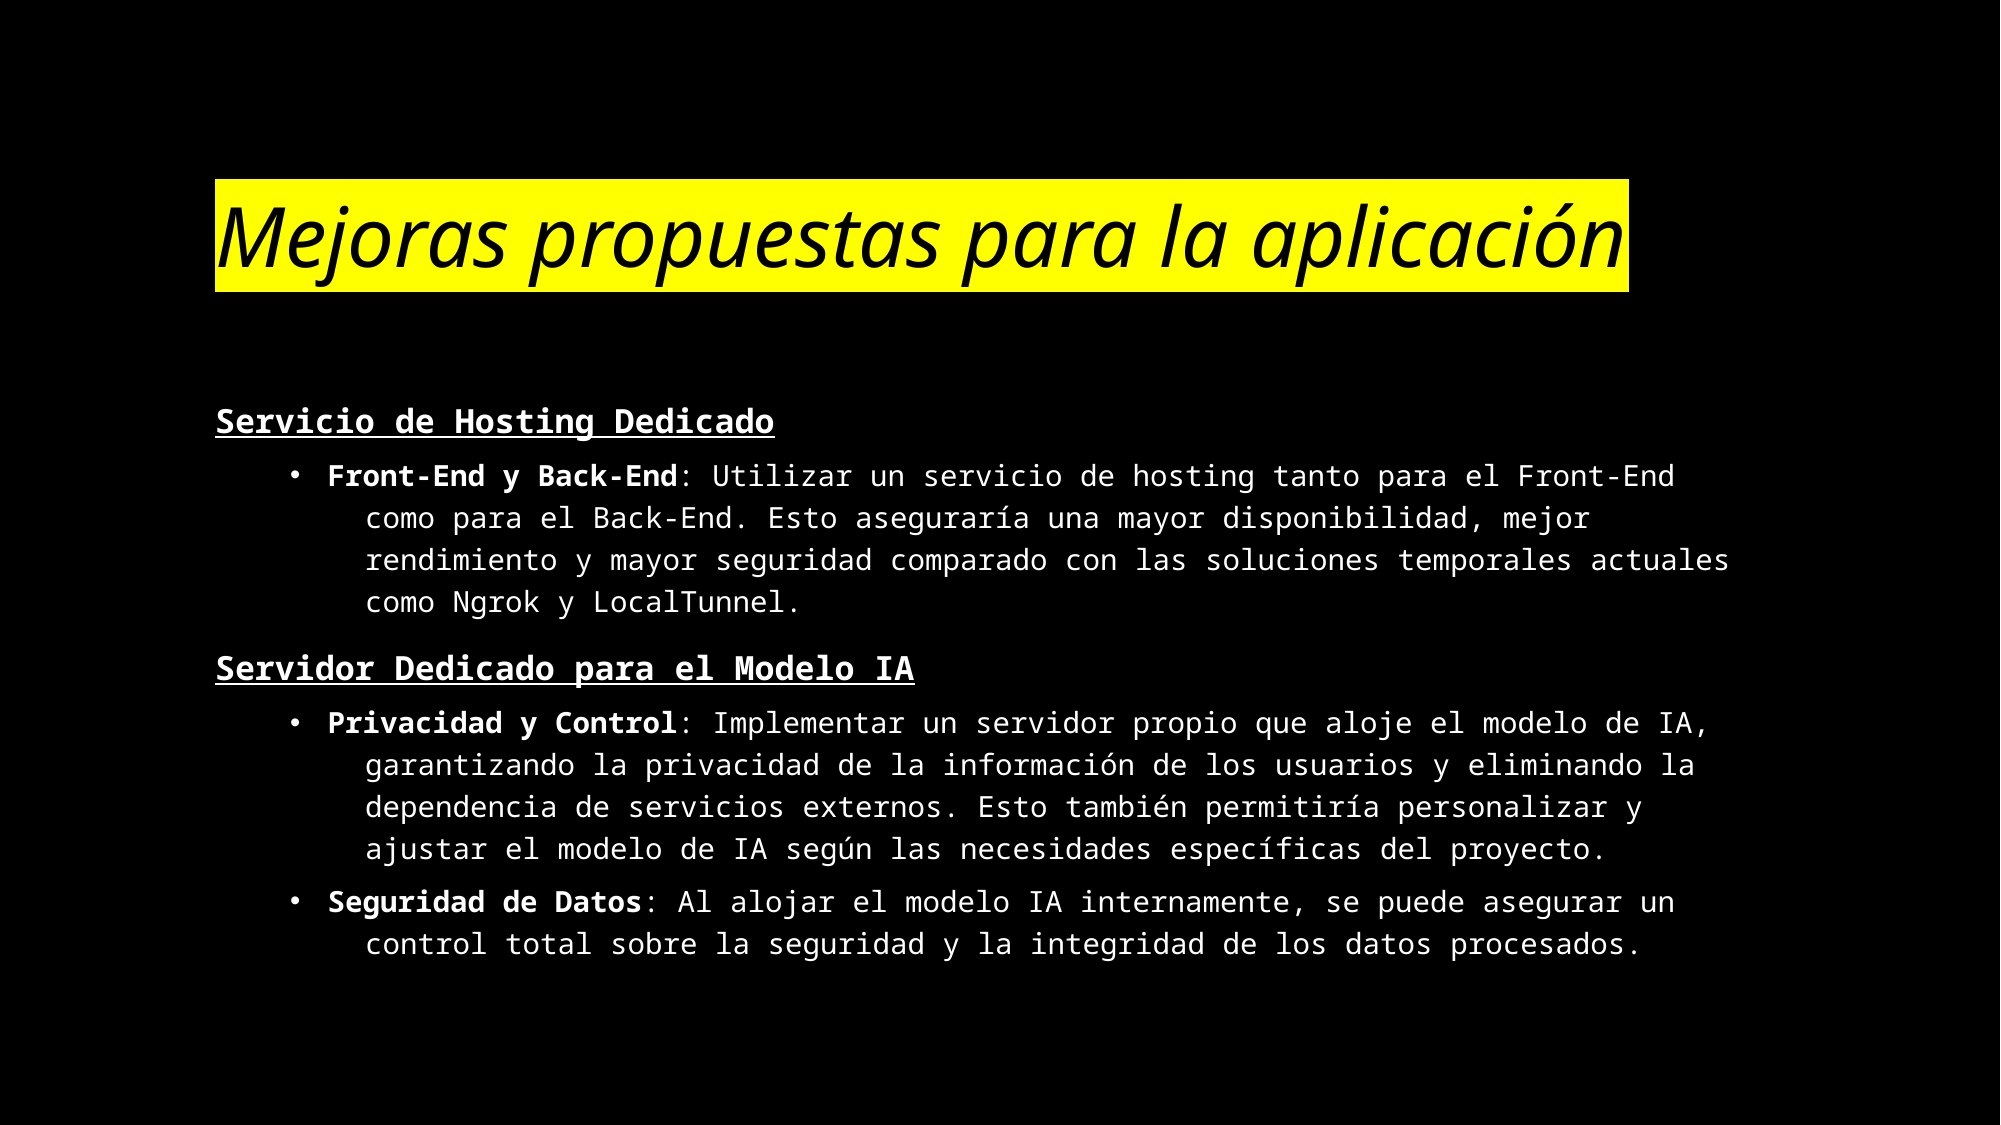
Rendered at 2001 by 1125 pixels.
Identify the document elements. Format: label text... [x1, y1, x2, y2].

title Mejoras propuestas para la aplicación [200, 33, 1758, 293]
list Servicio de Hosting Dedicado Front-End y Back-End: Utilizar un servicio de hosting tanto para el Front-End como para el Back-End. Esto aseguraría una mayor disponibilidad, mejor rendimiento y mayor seguridad comparado con las soluciones temporales actuales como Ngrok y LocalTunnel. Servidor Dedicado para el Modelo IA Privacidad y Control: Implementar un servidor propio que aloje el modelo de IA, garantizando la privacidad de la información de los usuarios y eliminando la dependencia de servicios externos. Esto también permitiría personalizar y ajustar el modelo de IA según las necesidades específicas del proyecto. Seguridad de Datos: Al alojar el modelo IA internamente, se puede asegurar un control total sobre la seguridad y la integridad de los datos procesados. [200, 384, 1758, 1042]
